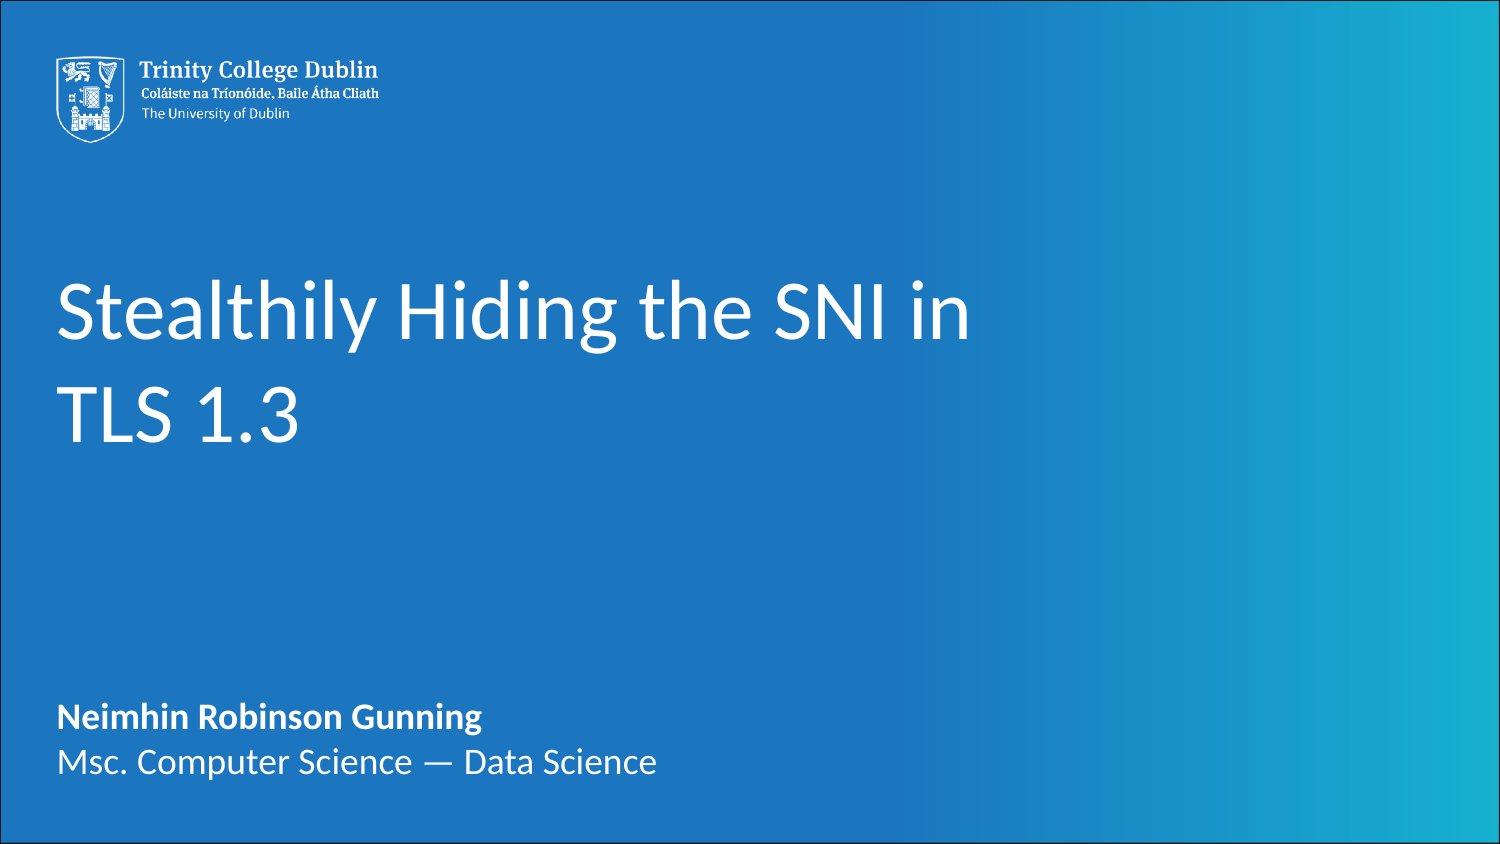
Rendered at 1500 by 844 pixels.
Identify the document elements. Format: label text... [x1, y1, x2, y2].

picture [56, 56, 379, 143]
title Stealthily Hiding the SNI in TLS 1.3 [56, 254, 1061, 481]
subtitle Neimhin Robinson Gunning Msc. Computer Science — Data Science [56, 691, 798, 763]
